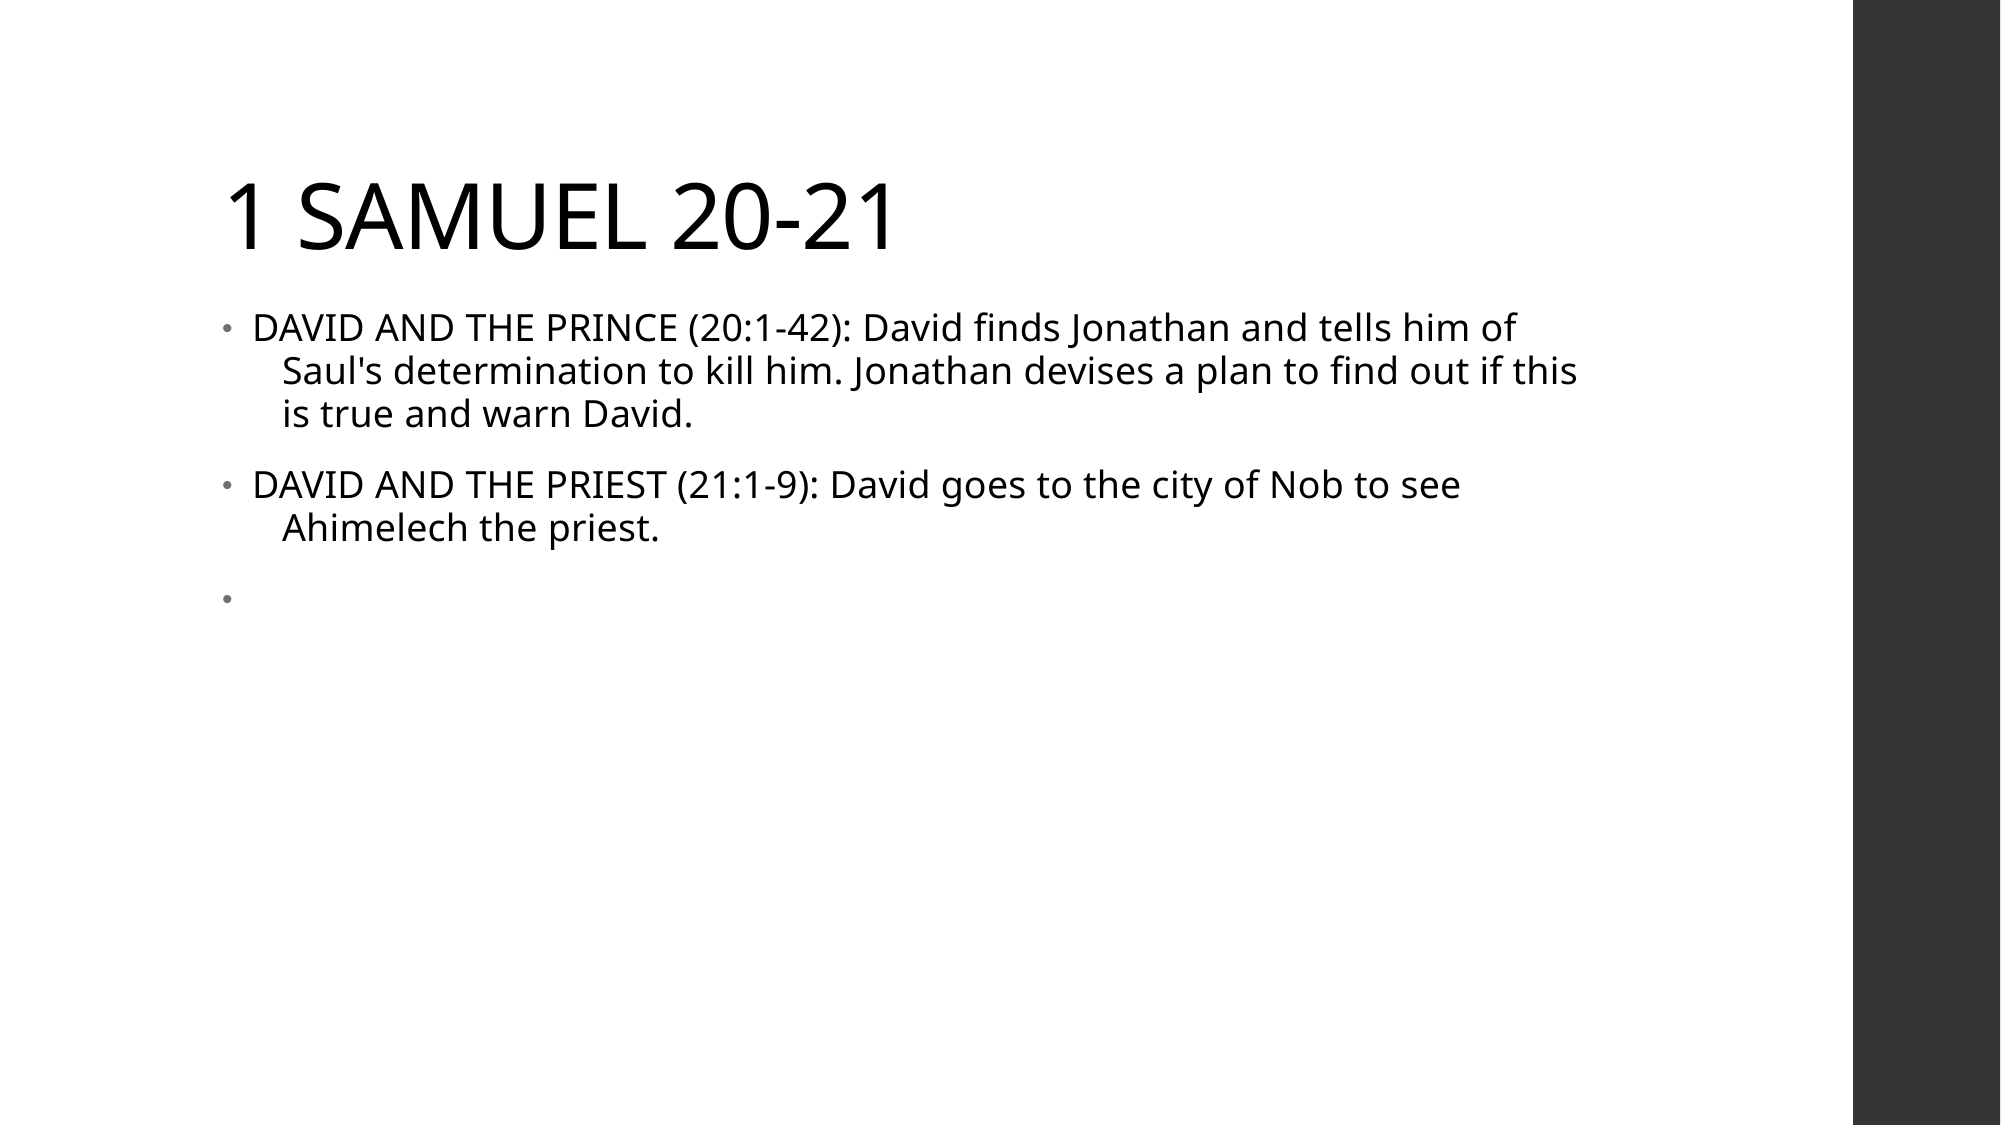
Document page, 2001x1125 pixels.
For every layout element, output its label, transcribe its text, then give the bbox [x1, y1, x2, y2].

list DAVID AND THE PRINCE (20:1-42): David finds Jonathan and tells him of Saul's determination to kill him. Jonathan devises a plan to find out if this is true and warn David. DAVID AND THE PRIEST (21:1-9): David goes to the city of Nob to see Ahimelech the priest. [206, 299, 1617, 1014]
title 1 SAMUEL 20-21 [206, 60, 1797, 278]
